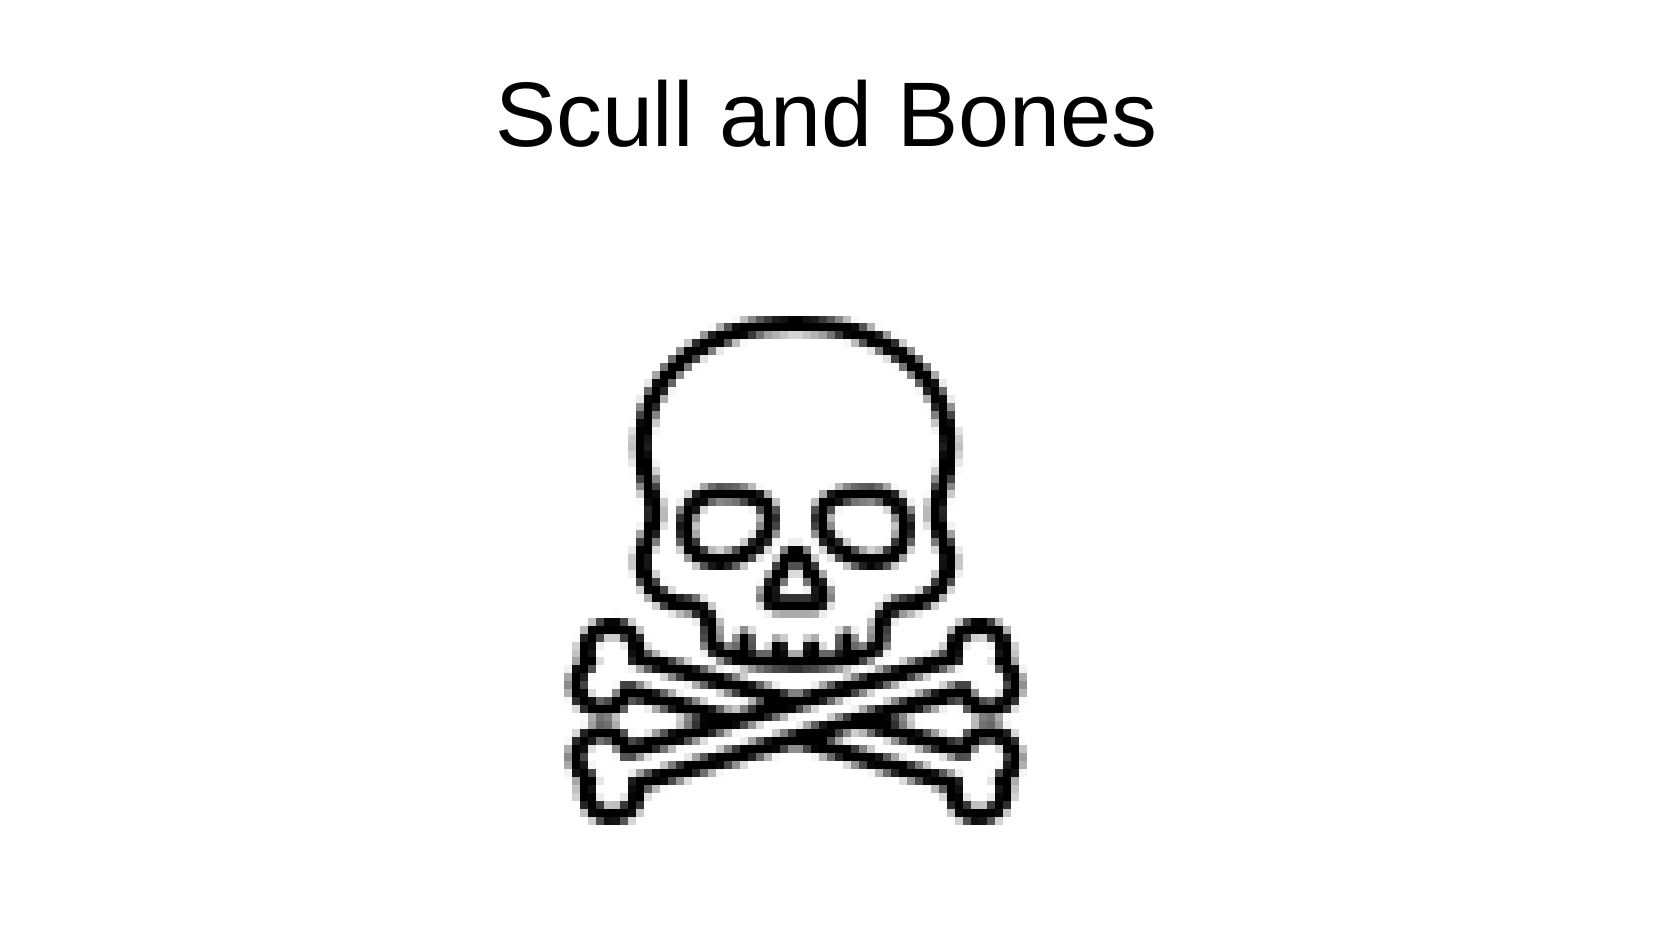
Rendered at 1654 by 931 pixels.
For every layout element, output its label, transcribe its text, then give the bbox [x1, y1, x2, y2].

picture [541, 316, 1051, 826]
title Scull and Bones [82, 37, 1571, 193]
